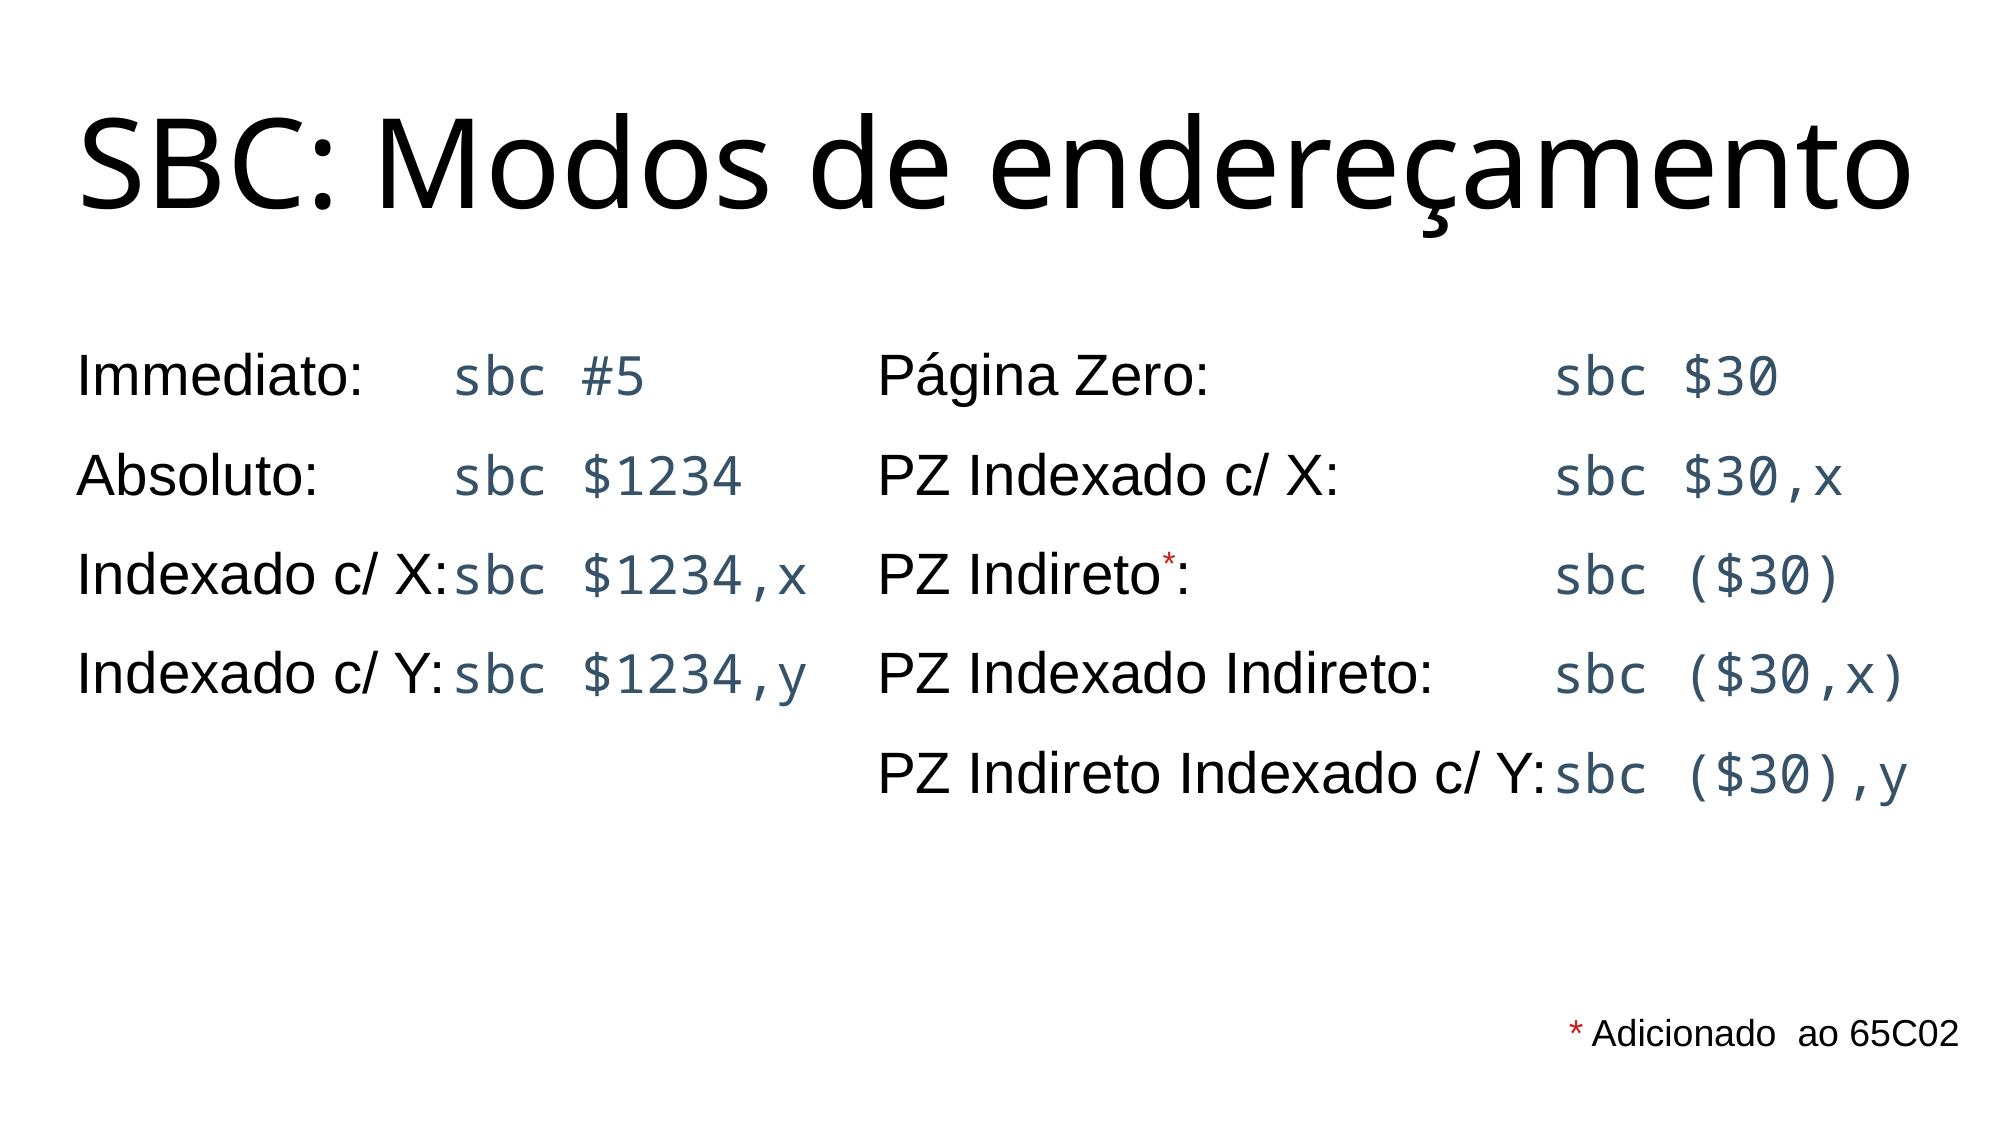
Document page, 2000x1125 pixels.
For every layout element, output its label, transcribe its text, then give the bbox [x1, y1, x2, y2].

list Página Zero: sbc $30 PZ Indexado c/ X: sbc $30,x PZ Indireto*: sbc ($30) PZ Indexado Indireto: sbc ($30,x) PZ Indireto Indexado c/ Y: sbc ($30),y [862, 329, 1988, 1066]
text_box * Adicionado ao 65C02 [1554, 1005, 1975, 1062]
title SBC: Modos de endereçamento [30, 59, 1966, 278]
list Immediato: sbc #5 Absoluto: sbc $1234 Indexado c/ X: sbc $1234,x Indexado c/ Y: sbc $1234,y [61, 329, 862, 1066]
